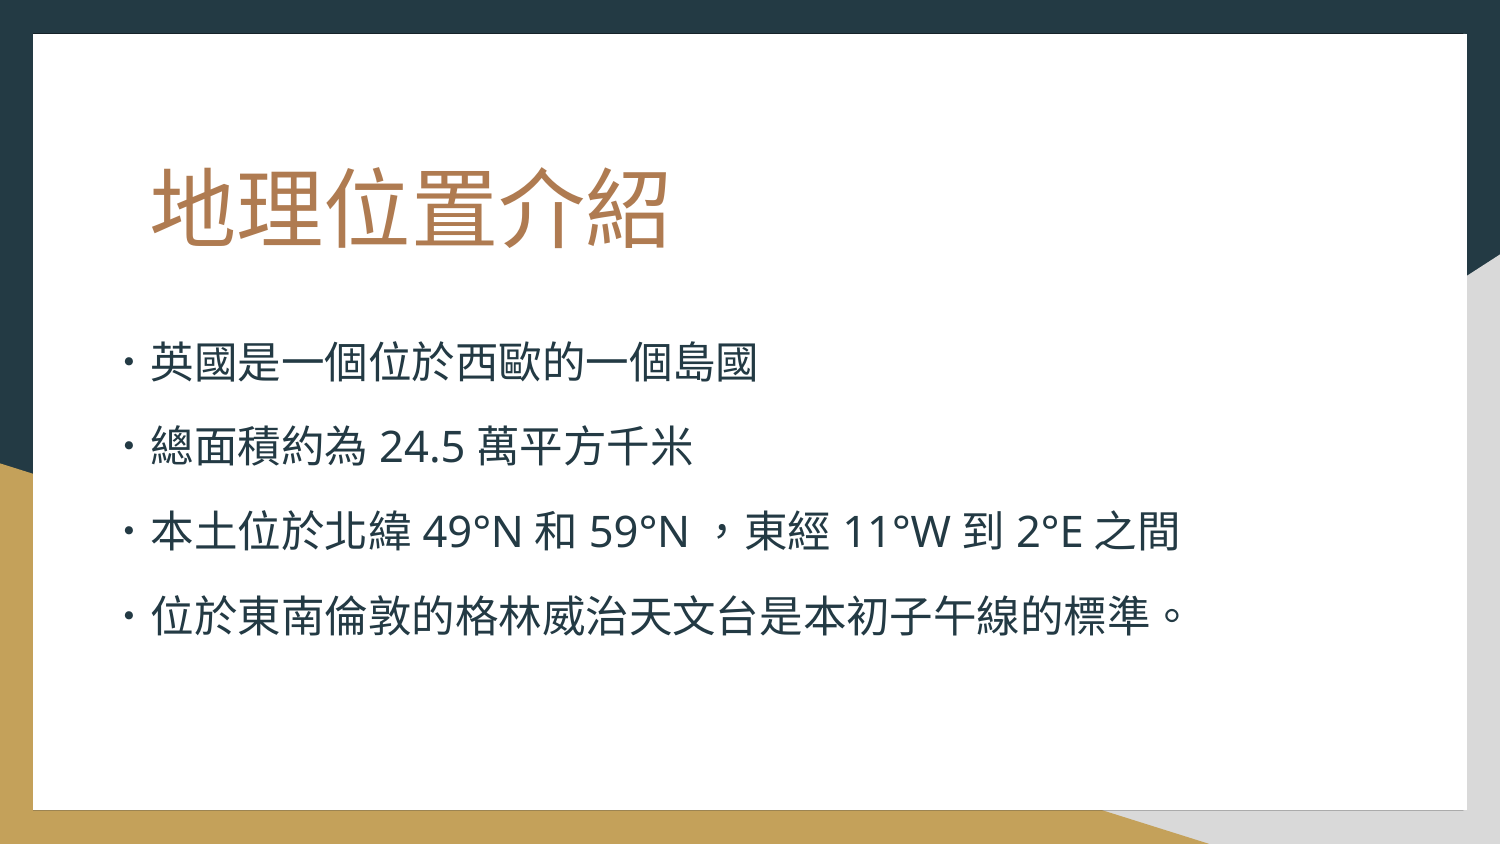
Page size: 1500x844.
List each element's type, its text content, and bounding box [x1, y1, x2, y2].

list ˙英國是一個位於西歐的一個島國 ˙總面積約為24.5萬平方千米 ˙本土位於北緯49°N和59°N，東經11°W到2°E之間 ˙位於東南倫敦的格林威治天文台是本初子午線的標準。 [103, 312, 1397, 664]
title 地理位置介紹 [134, 125, 1366, 282]
